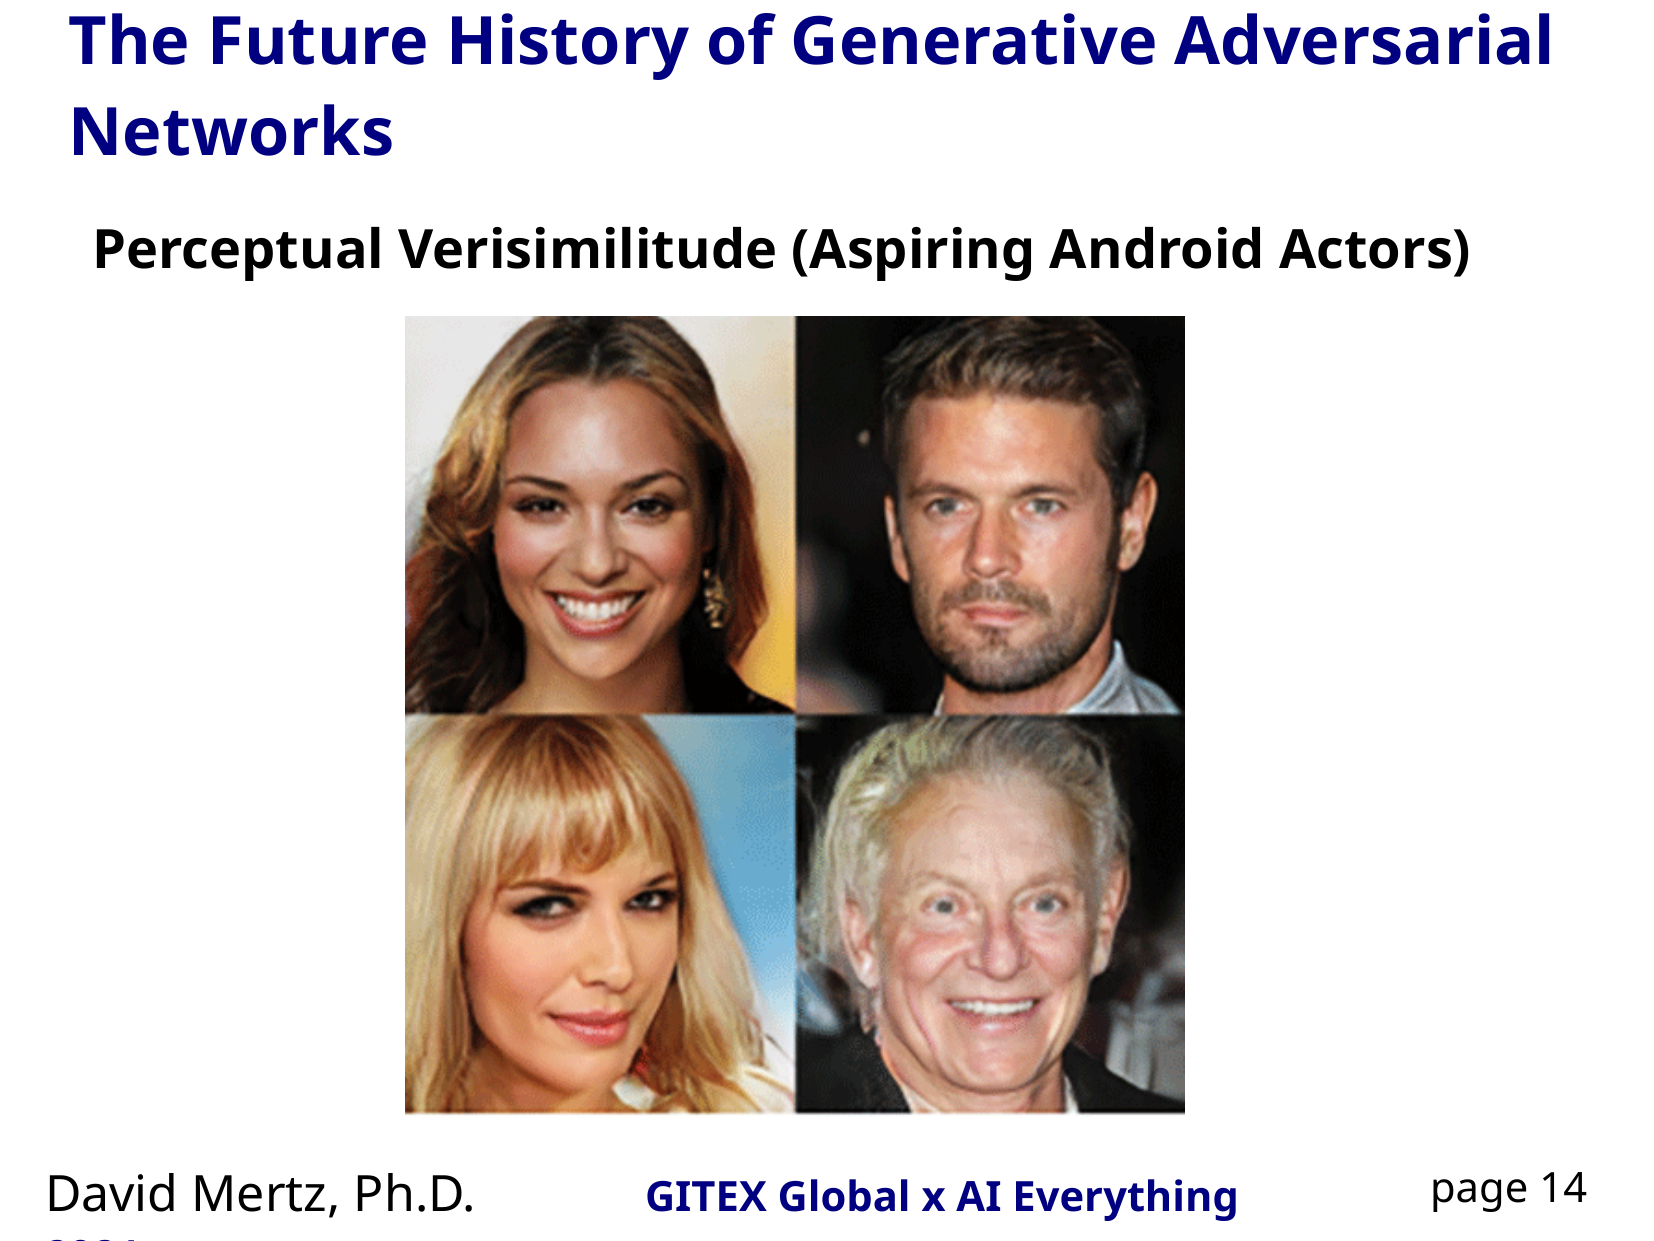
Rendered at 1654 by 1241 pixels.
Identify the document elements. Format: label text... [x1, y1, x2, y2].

picture [405, 316, 1185, 1117]
list Perceptual Verisimilitude (Aspiring Android Actors) [92, 210, 1561, 1126]
